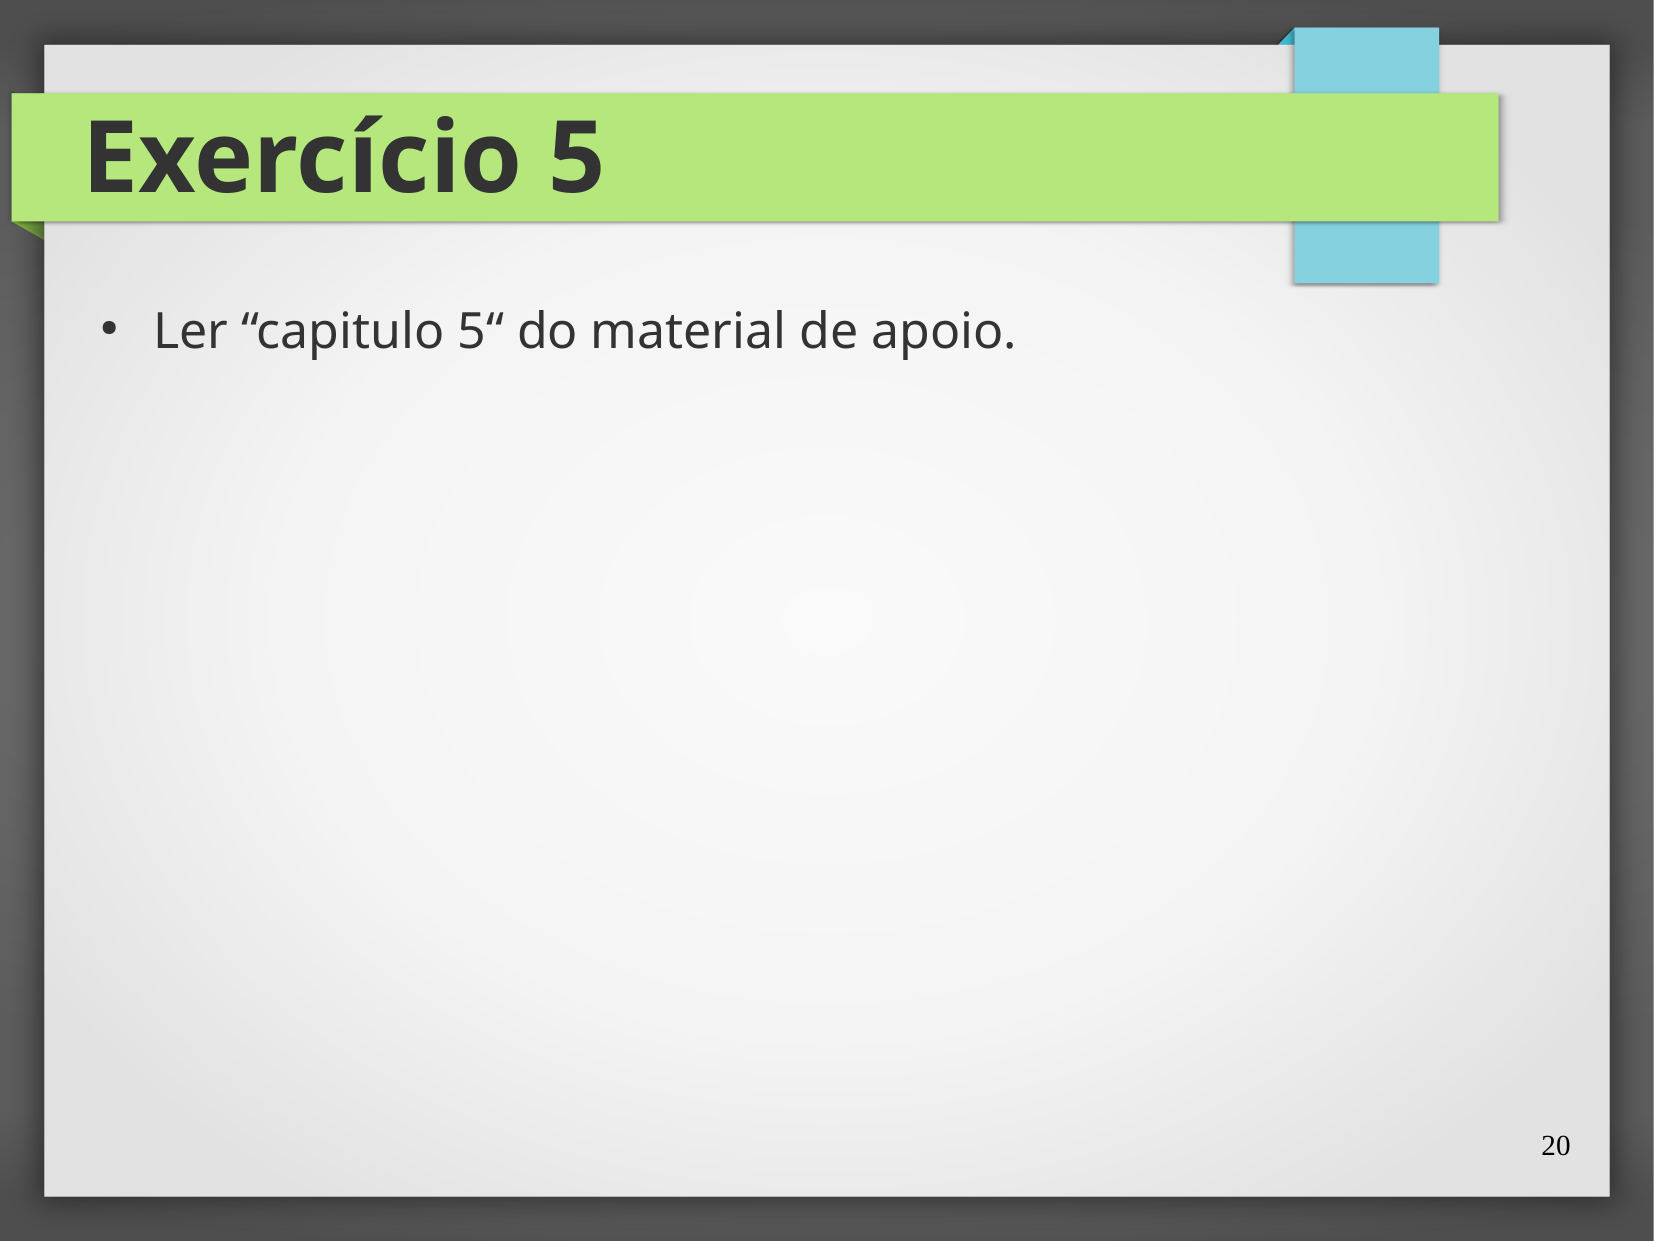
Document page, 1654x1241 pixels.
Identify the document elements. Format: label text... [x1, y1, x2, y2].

title Exercício 5 [82, 94, 1264, 213]
list Ler “capitulo 5“ do material de apoio. [82, 295, 1571, 1015]
picture [0, 0, 1654, 1241]
